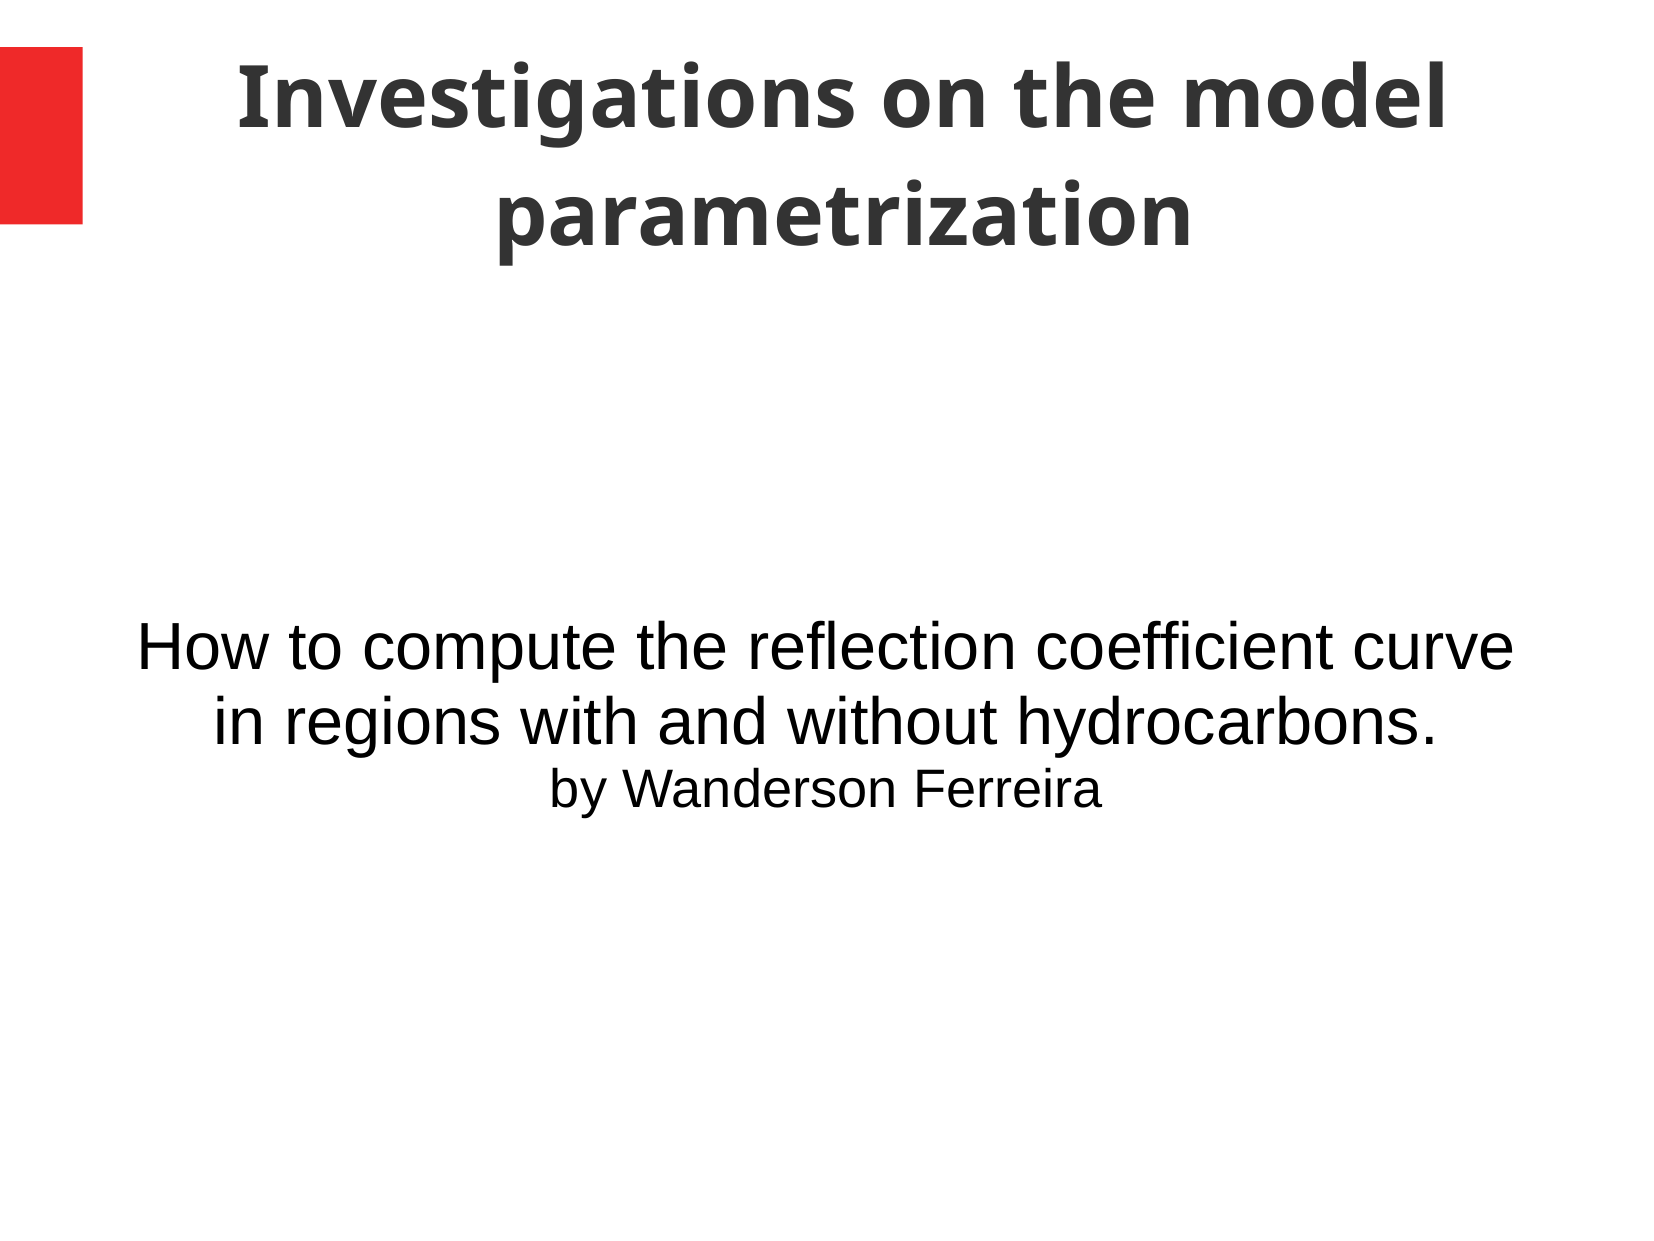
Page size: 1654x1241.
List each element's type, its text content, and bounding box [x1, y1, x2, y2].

subtitle How to compute the reflection coefficient curve in regions with and without hydrocarbons. by Wanderson Ferreira [118, 354, 1536, 1074]
title Investigations on the model parametrization [118, 35, 1571, 271]
